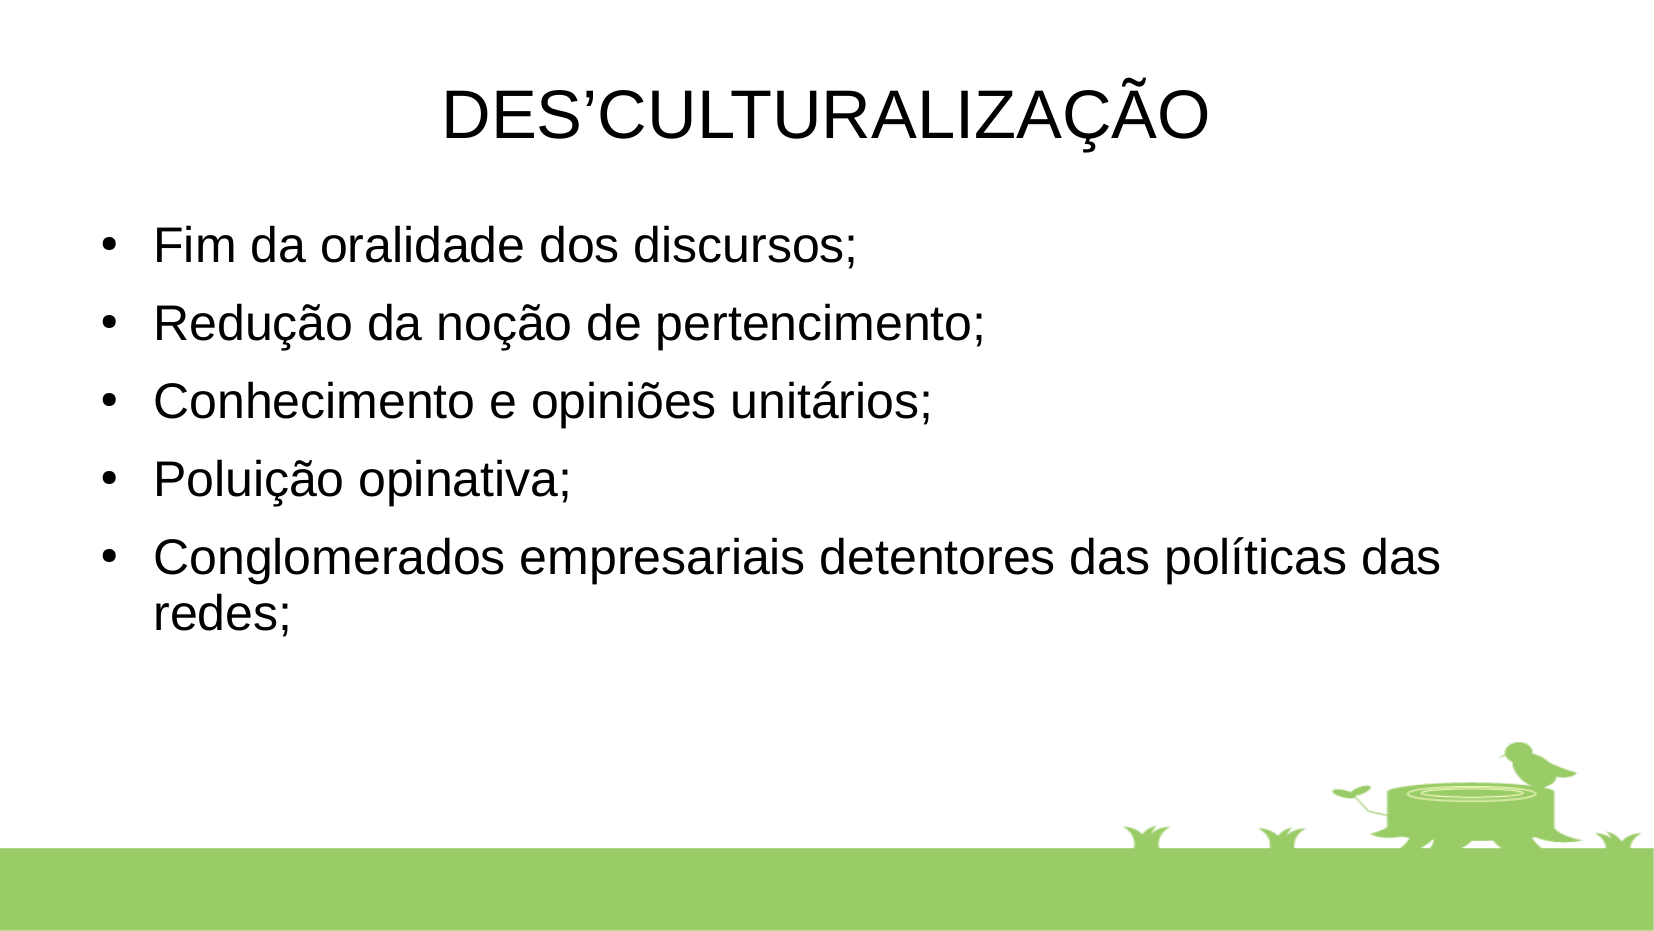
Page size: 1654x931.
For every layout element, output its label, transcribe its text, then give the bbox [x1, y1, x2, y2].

picture [0, 0, 1654, 931]
title DES’CULTURALIZAÇÃO [82, 37, 1571, 193]
list Fim da oralidade dos discursos; Redução da noção de pertencimento; Conhecimento e opiniões unitários; Poluição opinativa; Conglomerados empresariais detentores das políticas das redes; [82, 217, 1571, 758]
